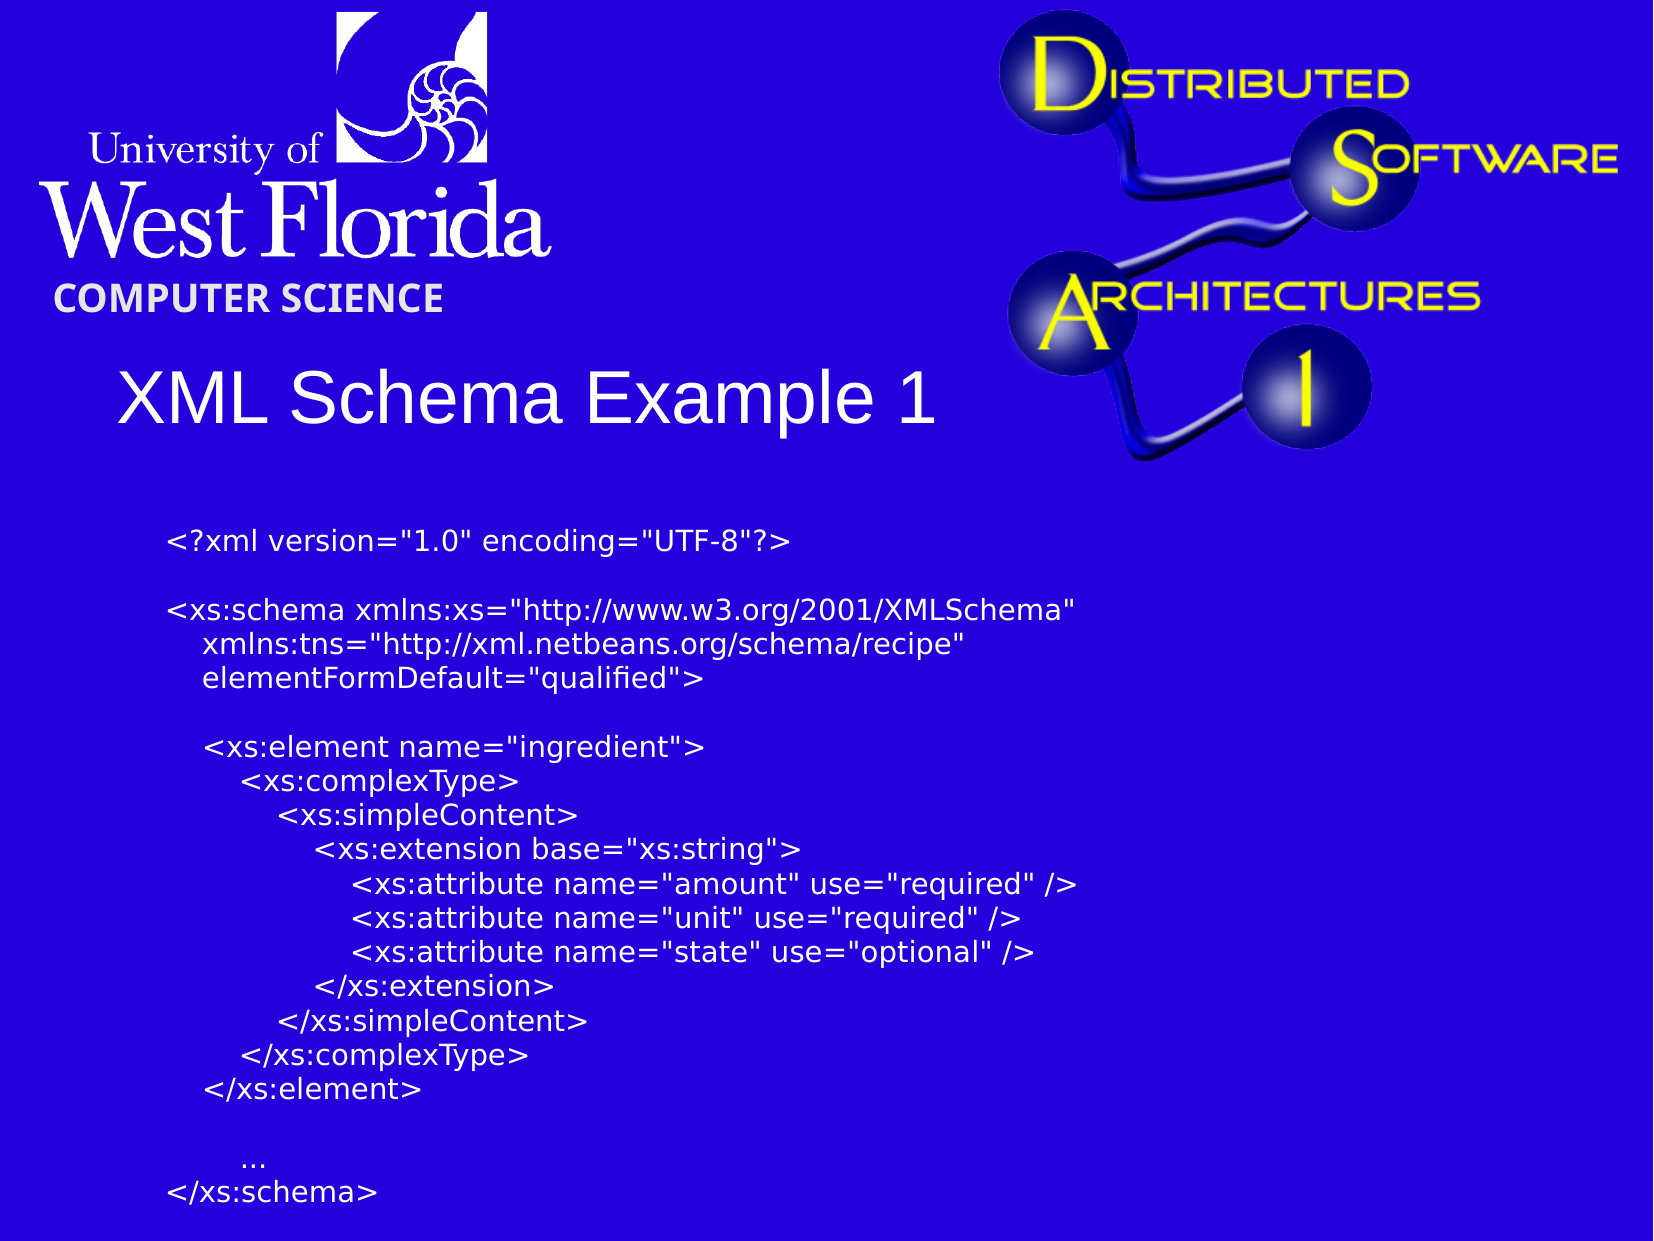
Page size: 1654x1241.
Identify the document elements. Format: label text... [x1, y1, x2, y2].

text_box <?xml version="1.0" encoding="UTF-8"?> <xs:schema xmlns:xs="http://www.w3.org/2001/XMLSchema" xmlns:tns="http://xml.netbeans.org/schema/recipe" elementFormDefault="qualified"> <xs:element name="ingredient"> <xs:complexType> <xs:simpleContent> <xs:extension base="xs:string"> <xs:attribute name="amount" use="required" /> <xs:attribute name="unit" use="required" /> <xs:attribute name="state" use="optional" /> </xs:extension> </xs:simpleContent> </xs:complexType> </xs:element> ... </xs:schema> [150, 516, 1238, 1217]
text_box COMPUTER SCIENCE [37, 262, 563, 334]
title XML Schema Example 1 [75, 300, 1426, 488]
picture [910, 0, 1653, 506]
picture [37, 0, 559, 262]
